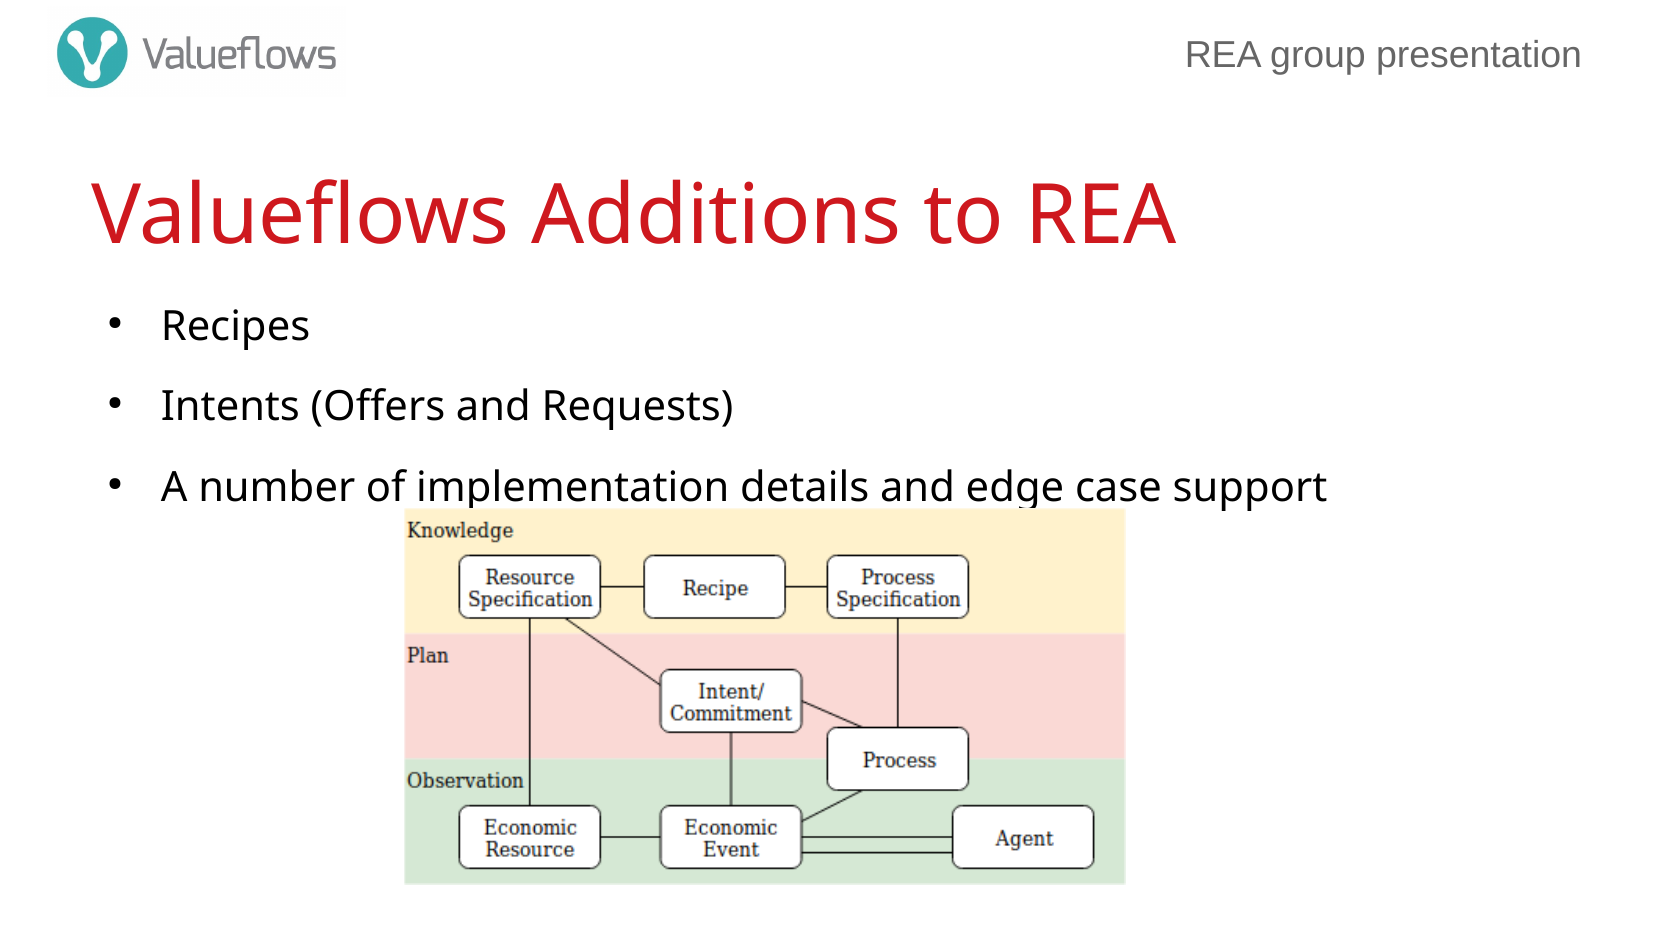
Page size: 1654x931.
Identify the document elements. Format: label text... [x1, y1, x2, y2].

text_box Valueflows Additions to REA [76, 147, 1336, 329]
list Recipes Intents (Offers and Requests) A number of implementation details and edge case support [90, 295, 1559, 858]
picture [404, 508, 1126, 886]
picture [47, 6, 346, 97]
text_box REA group presentation [1170, 26, 1630, 126]
